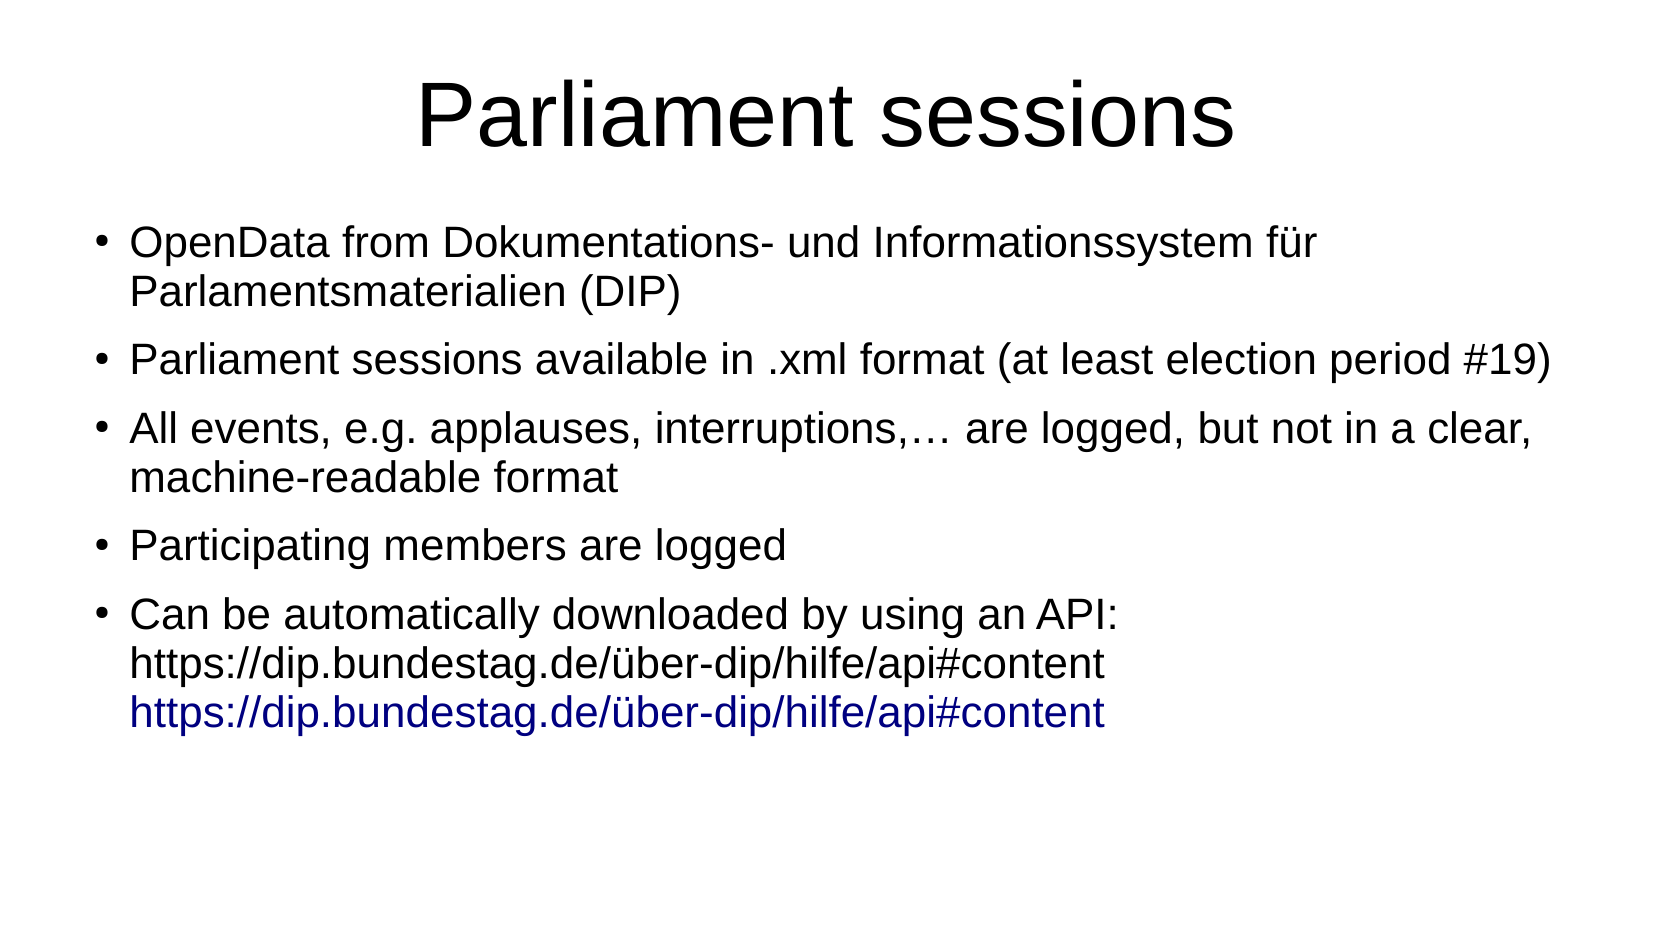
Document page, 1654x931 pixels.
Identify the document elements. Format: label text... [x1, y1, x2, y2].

title Parliament sessions [82, 37, 1571, 193]
list OpenData from Dokumentations- und Informationssystem für Parlamentsmaterialien (DIP) Parliament sessions available in .xml format (at least election period #19) All events, e.g. applauses, interruptions,… are logged, but not in a clear, machine-readable format Participating members are logged Can be automatically downloaded by using an API: https://dip.bundestag.de/über-dip/hilfe/api#contenthttps://dip.bundestag.de/über-dip/hilfe/api#content [82, 217, 1571, 758]
